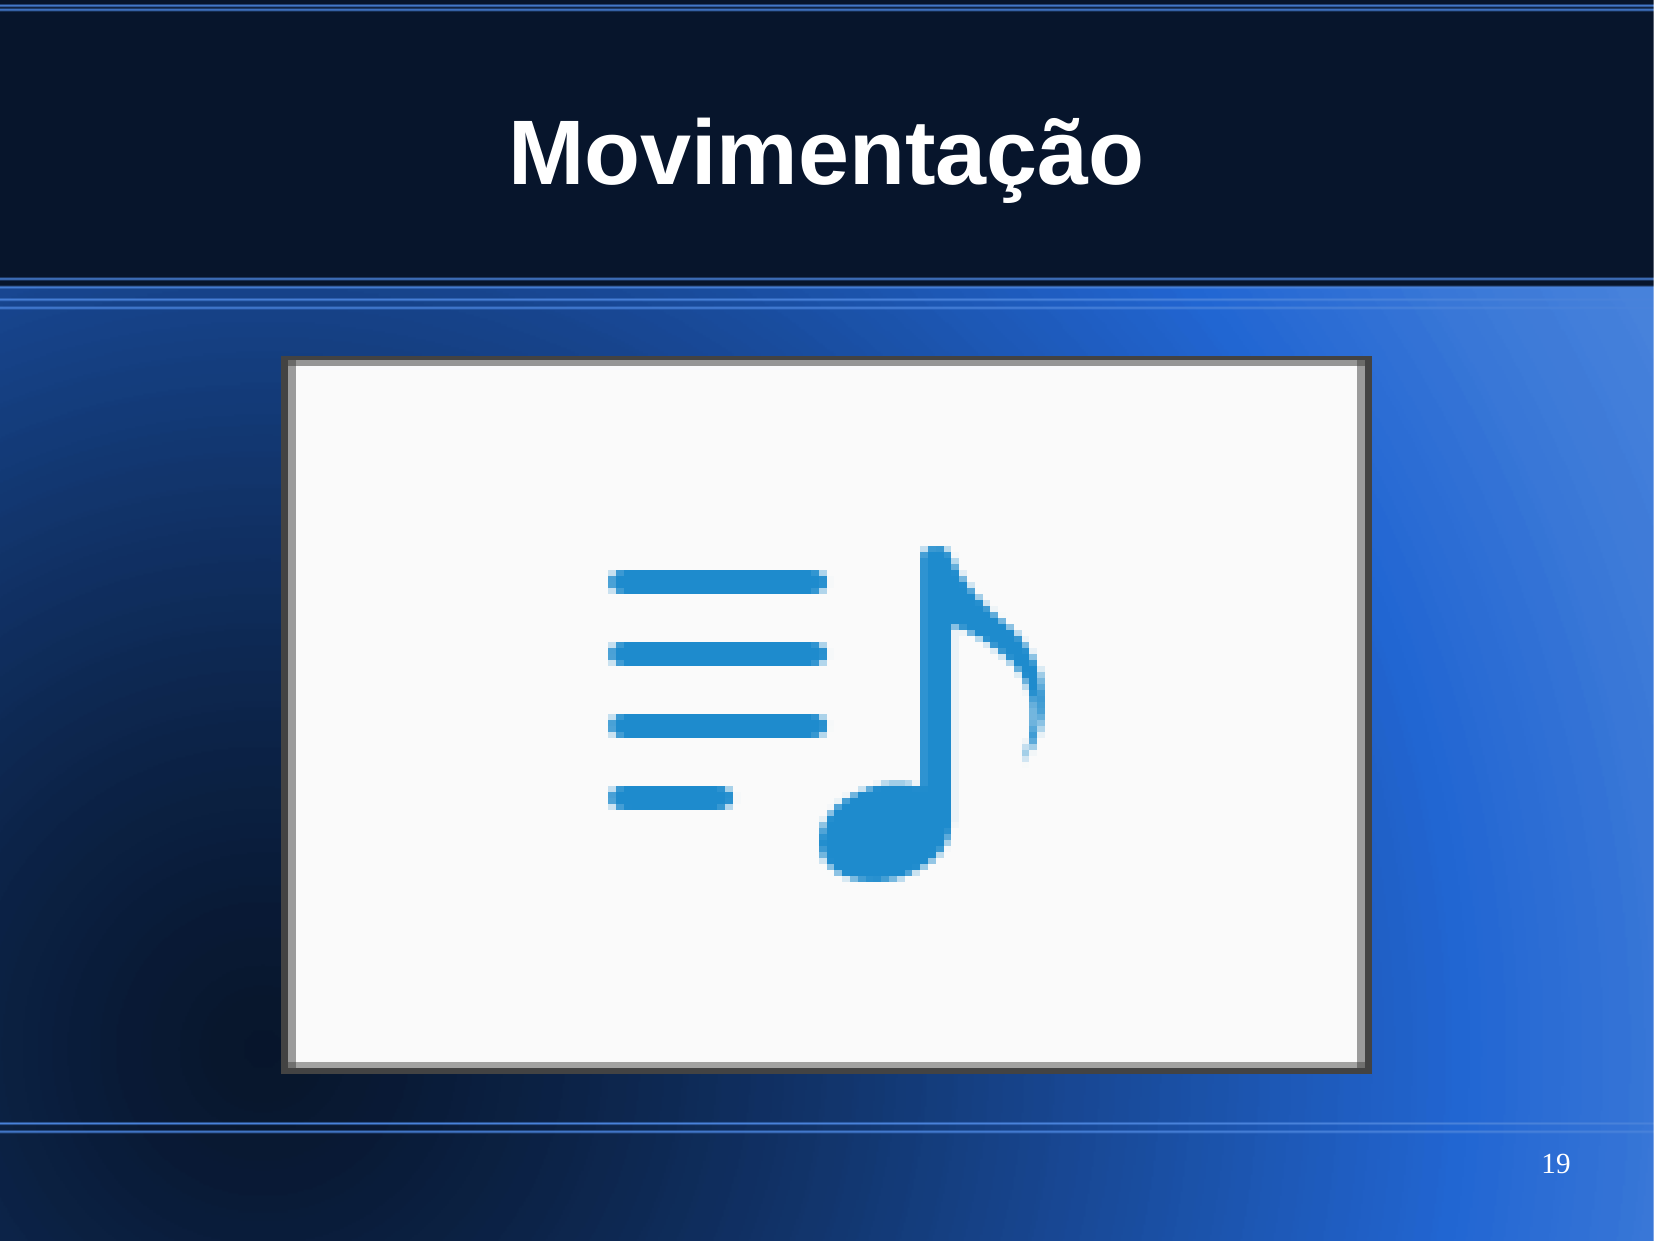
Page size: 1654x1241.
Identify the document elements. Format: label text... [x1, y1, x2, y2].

text_box [280, 355, 1373, 1075]
picture [0, 0, 1654, 1241]
title Movimentação [82, 49, 1571, 257]
